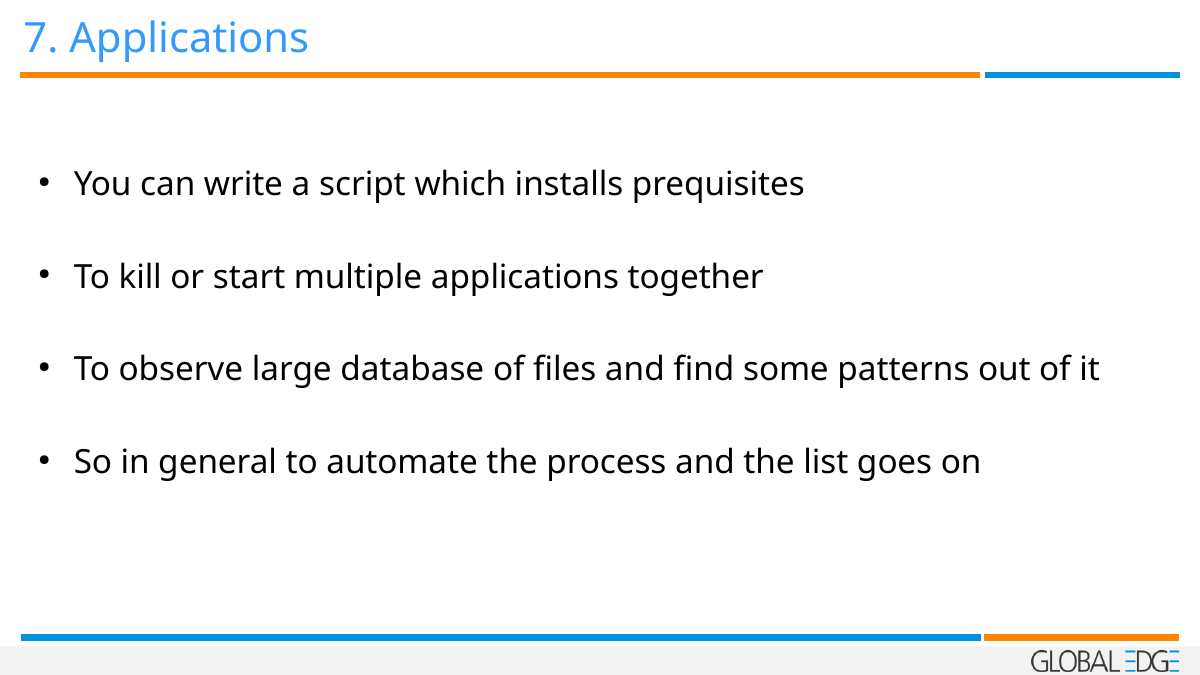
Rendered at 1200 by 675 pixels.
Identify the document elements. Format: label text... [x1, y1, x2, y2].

title 7. Applications [12, 9, 1088, 63]
text_box You can write a script which installs prequisites To kill or start multiple applications together To observe large database of files and find some patterns out of it So in general to automate the process and the list goes on [23, 129, 1200, 638]
picture [1031, 650, 1179, 672]
